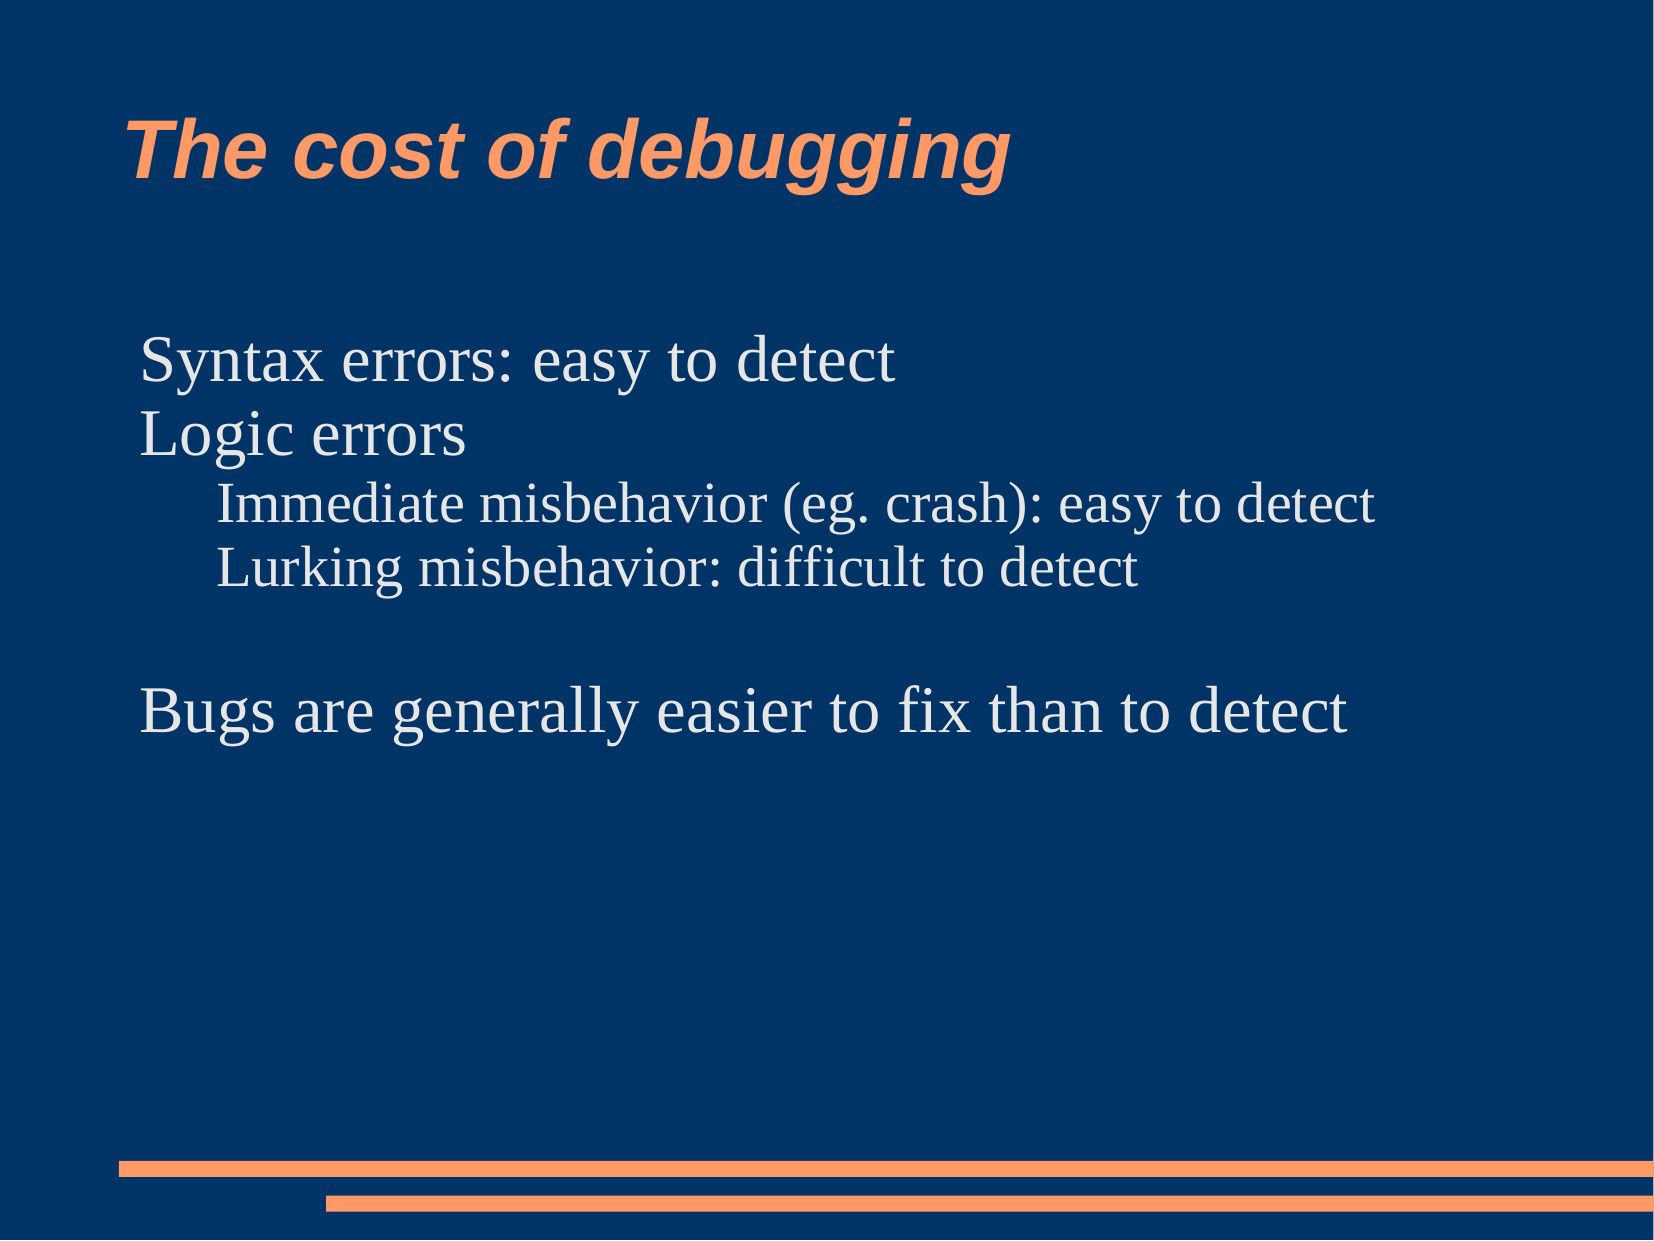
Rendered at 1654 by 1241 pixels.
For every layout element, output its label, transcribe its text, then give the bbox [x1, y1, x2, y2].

title The cost of debugging [121, 46, 1534, 254]
list Syntax errors: easy to detect Logic errors Immediate misbehavior (eg. crash): easy to detect Lurking misbehavior: difficult to detect Bugs are generally easier to fix than to detect [121, 322, 1561, 1133]
